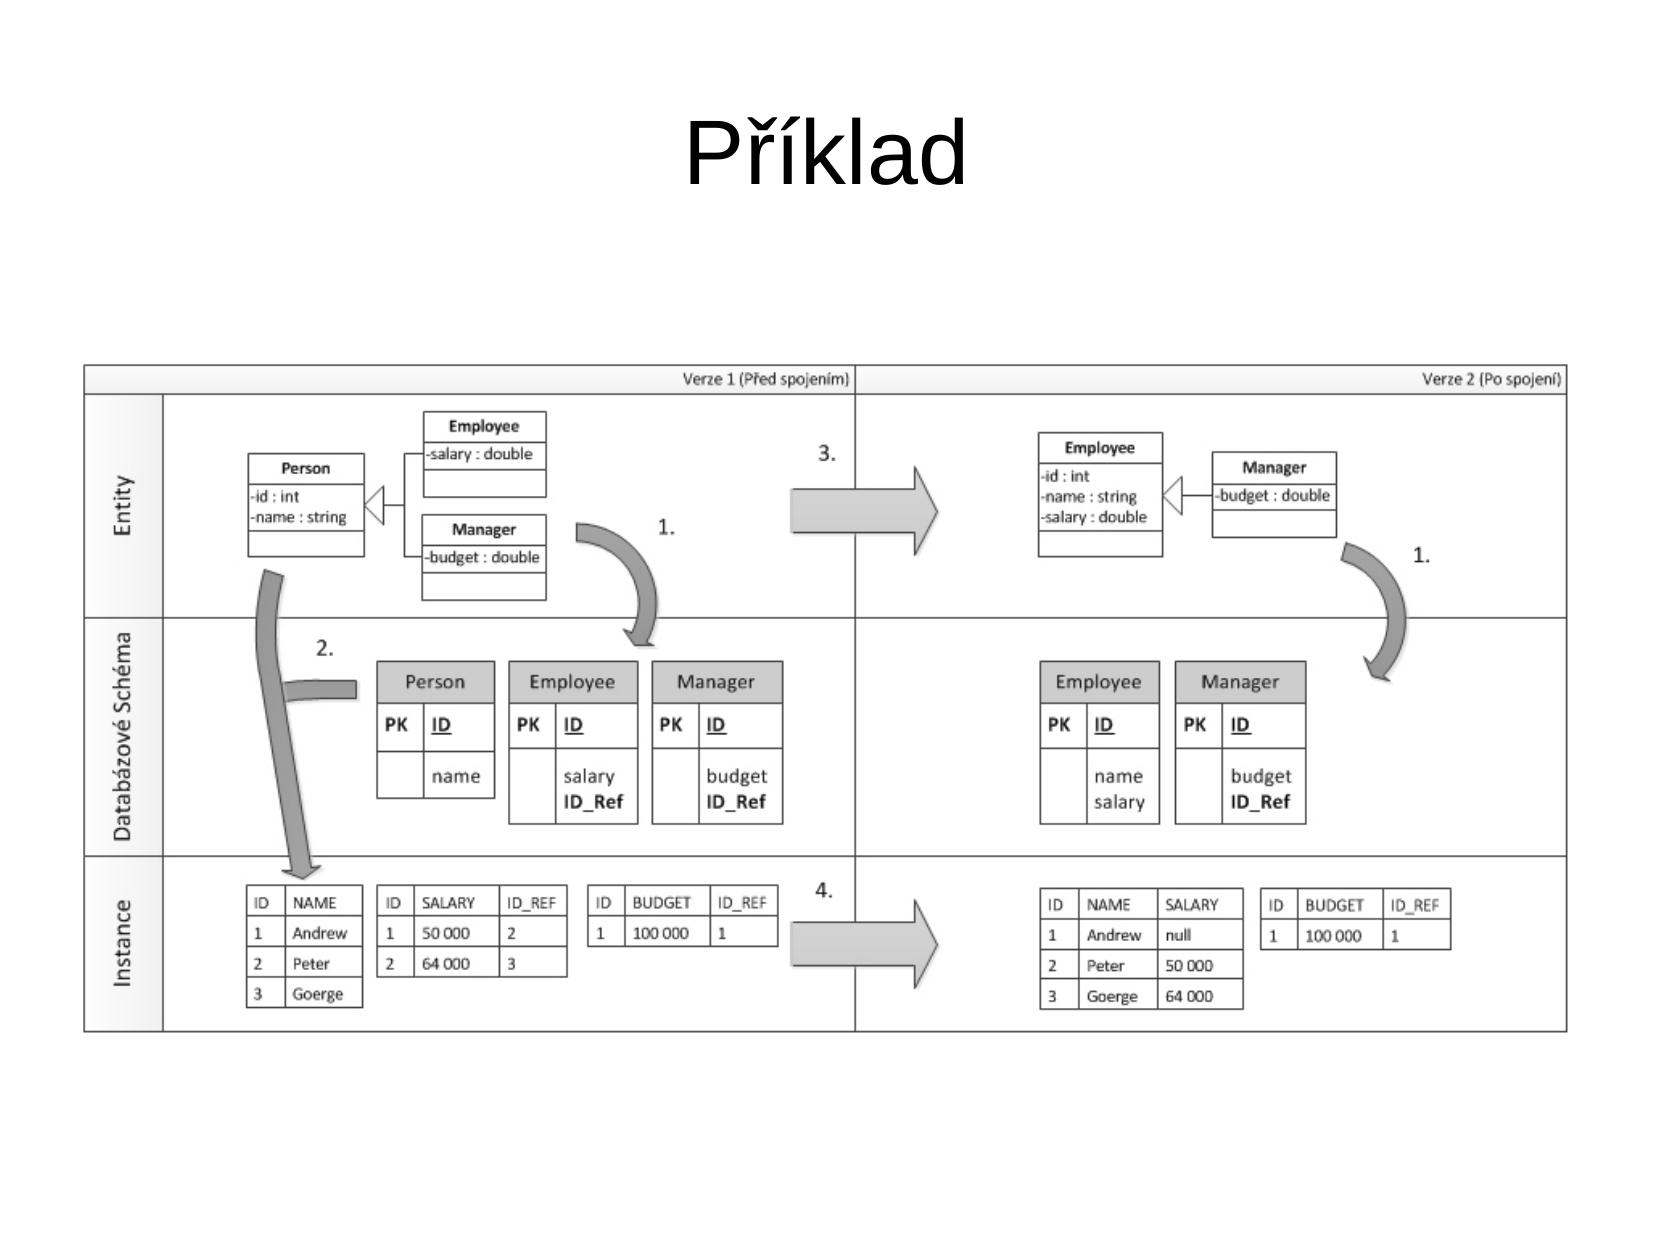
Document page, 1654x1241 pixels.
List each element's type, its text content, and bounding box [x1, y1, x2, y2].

title Příklad [82, 49, 1571, 257]
picture [82, 363, 1571, 1036]
